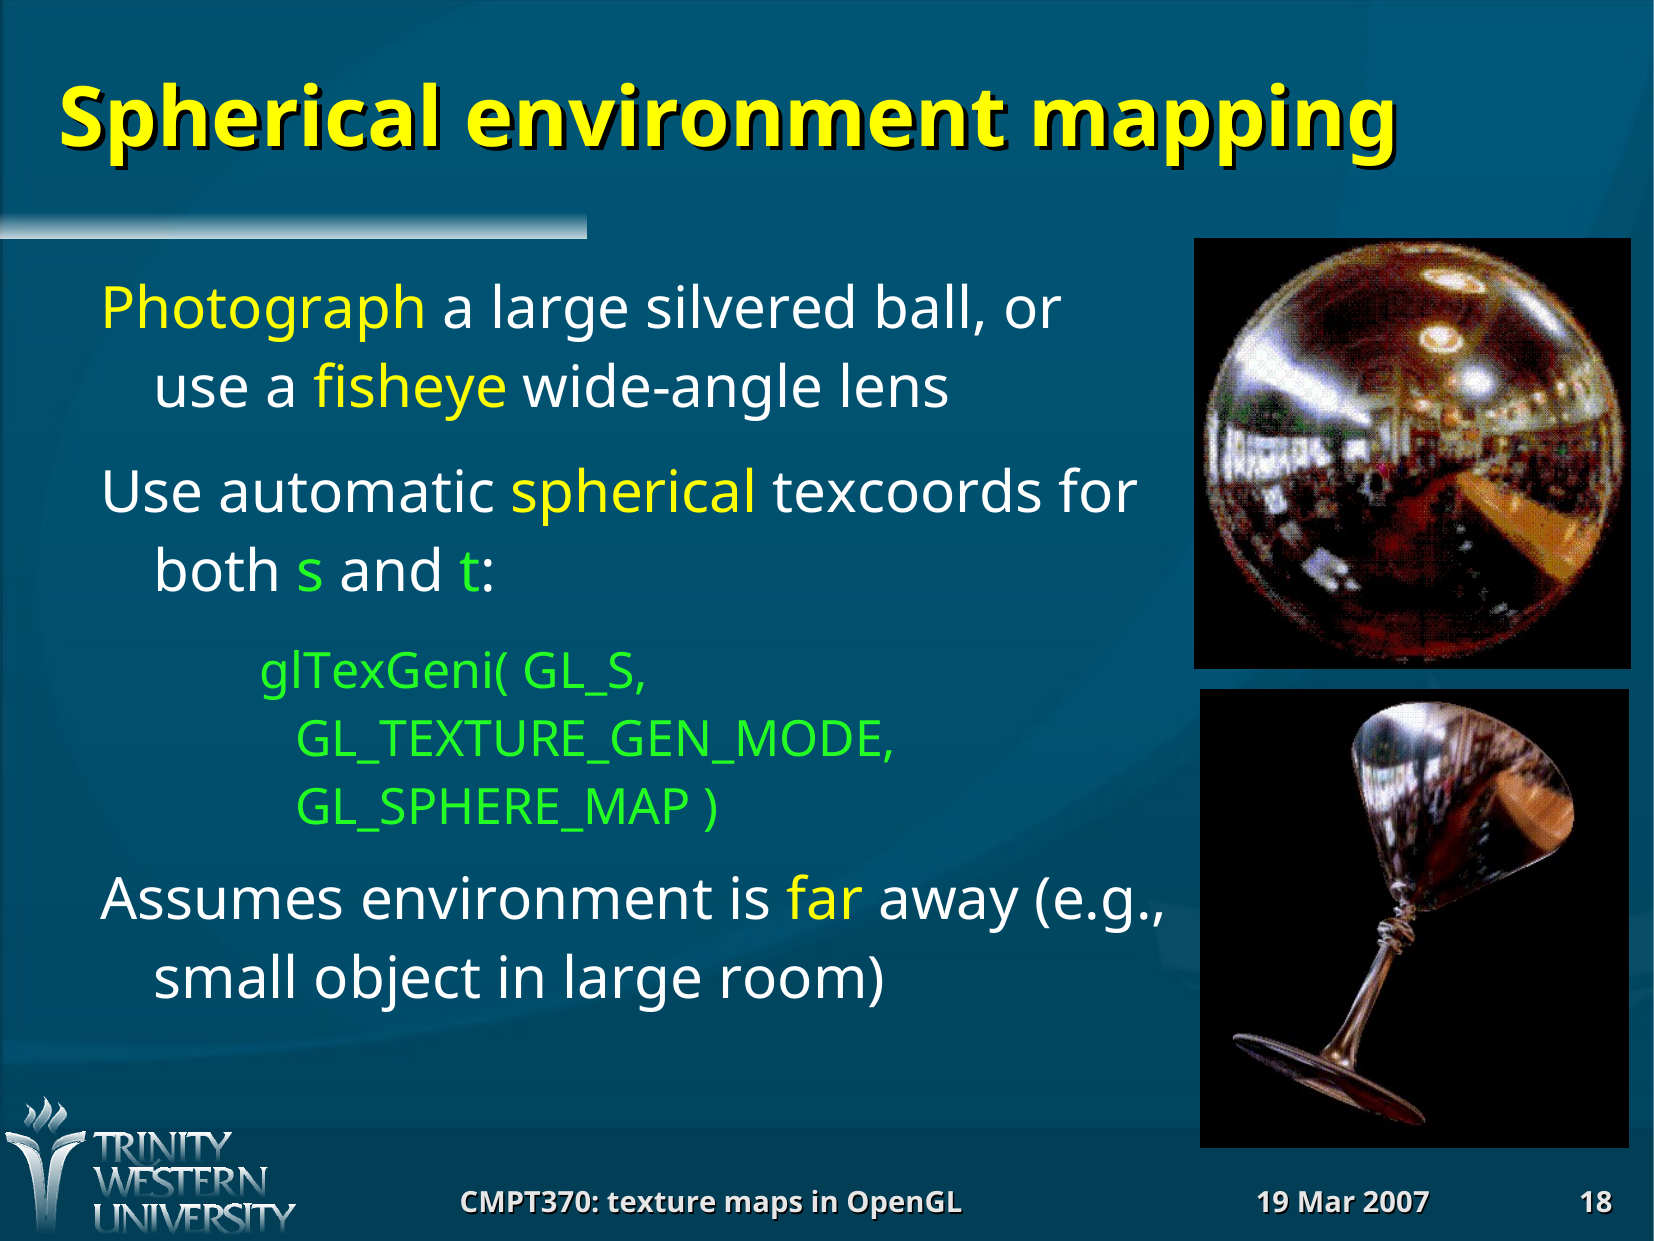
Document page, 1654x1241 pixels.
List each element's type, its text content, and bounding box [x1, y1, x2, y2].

picture [1195, 239, 1630, 668]
title Spherical environment mapping [59, 27, 1548, 201]
list Photograph a large silvered ball, or use a fisheye wide-angle lens Use automatic spherical texcoords for both s and t: glTexGeni( GL_S, GL_TEXTURE_GEN_MODE, GL_SPHERE_MAP ) Assumes environment is far away (e.g., small object in large room) [82, 266, 1211, 1094]
picture [38, 1227, 54, 1232]
picture [1200, 690, 1654, 1147]
picture [0, 233, 586, 238]
picture [0, 214, 586, 232]
